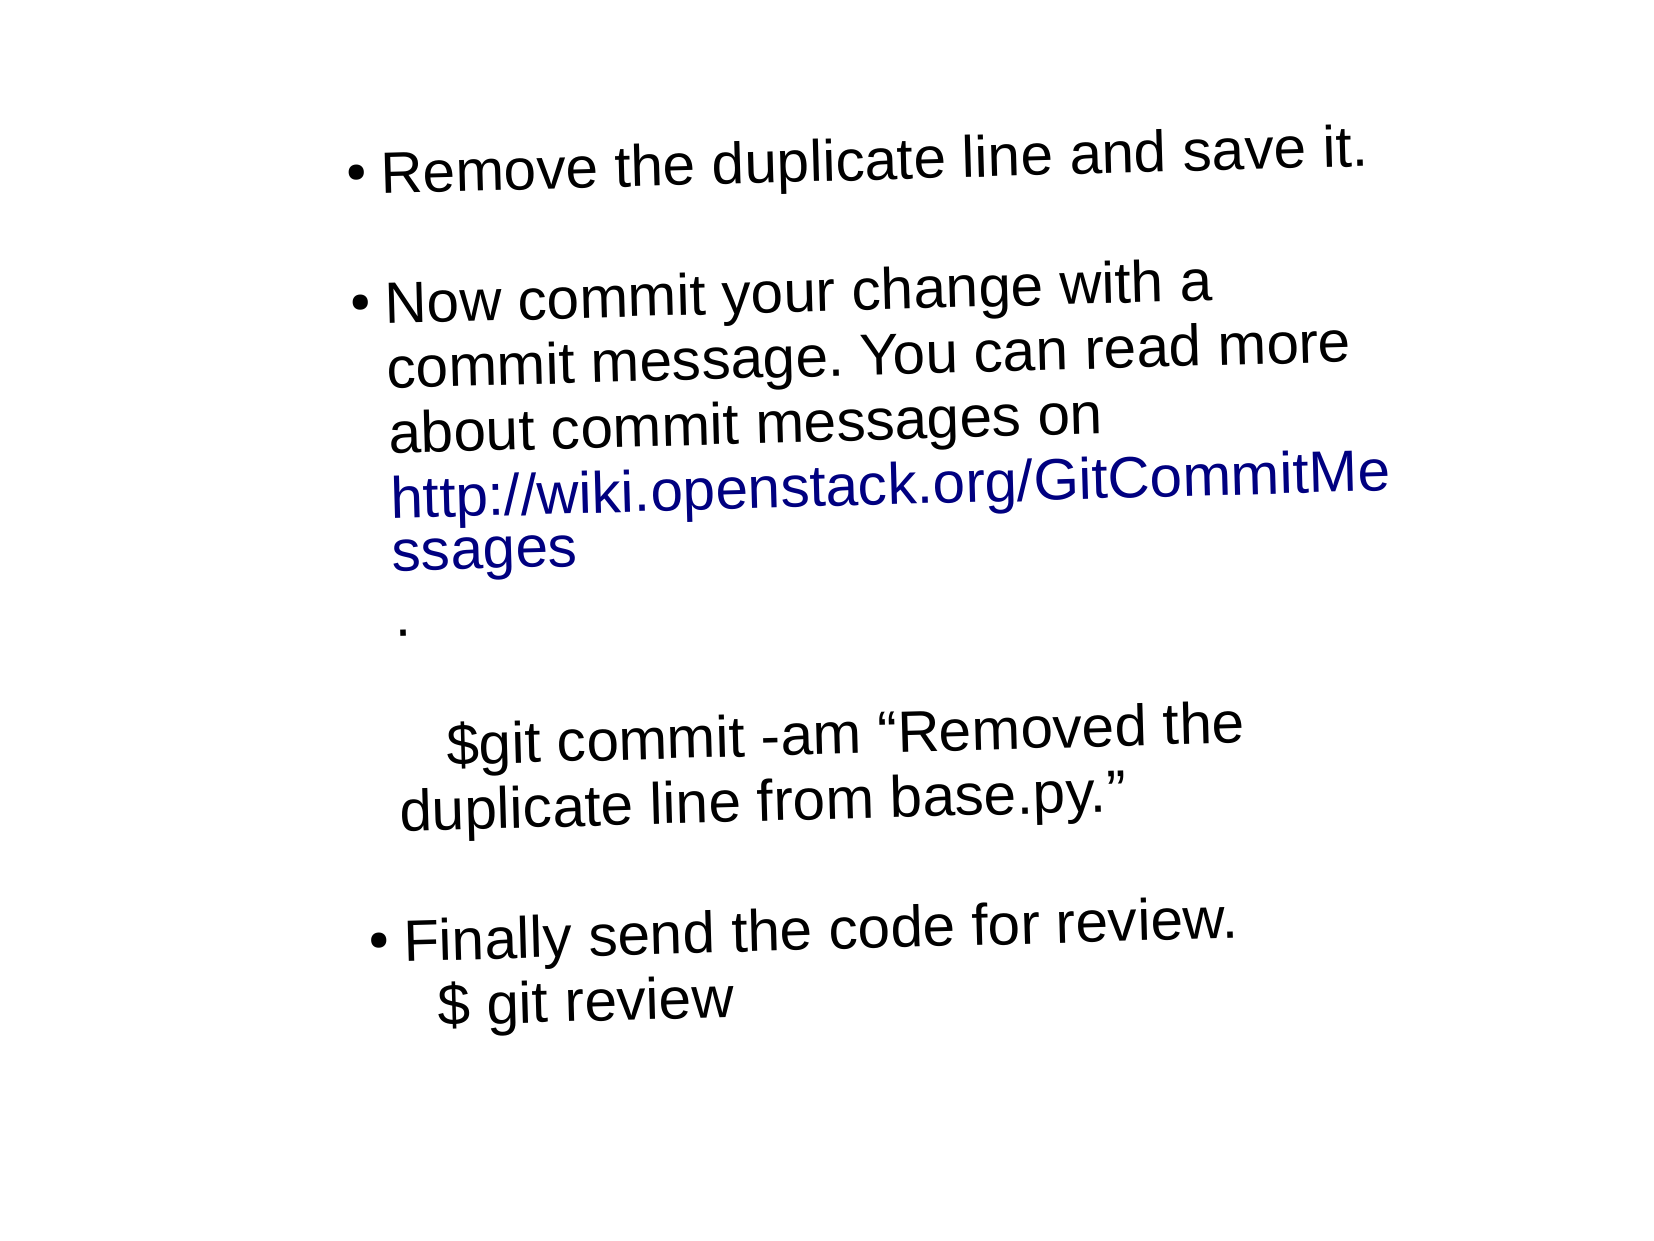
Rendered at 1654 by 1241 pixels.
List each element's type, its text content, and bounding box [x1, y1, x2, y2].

text_box Remove the duplicate line and save it. Now commit your change with a commit message. You can read more about commit messages on http://wiki.openstack.org/GitCommitMessages. $git commit -am “Removed the duplicate line from base.py.” Finally send the code for review. $ git review [330, 103, 1426, 1121]
